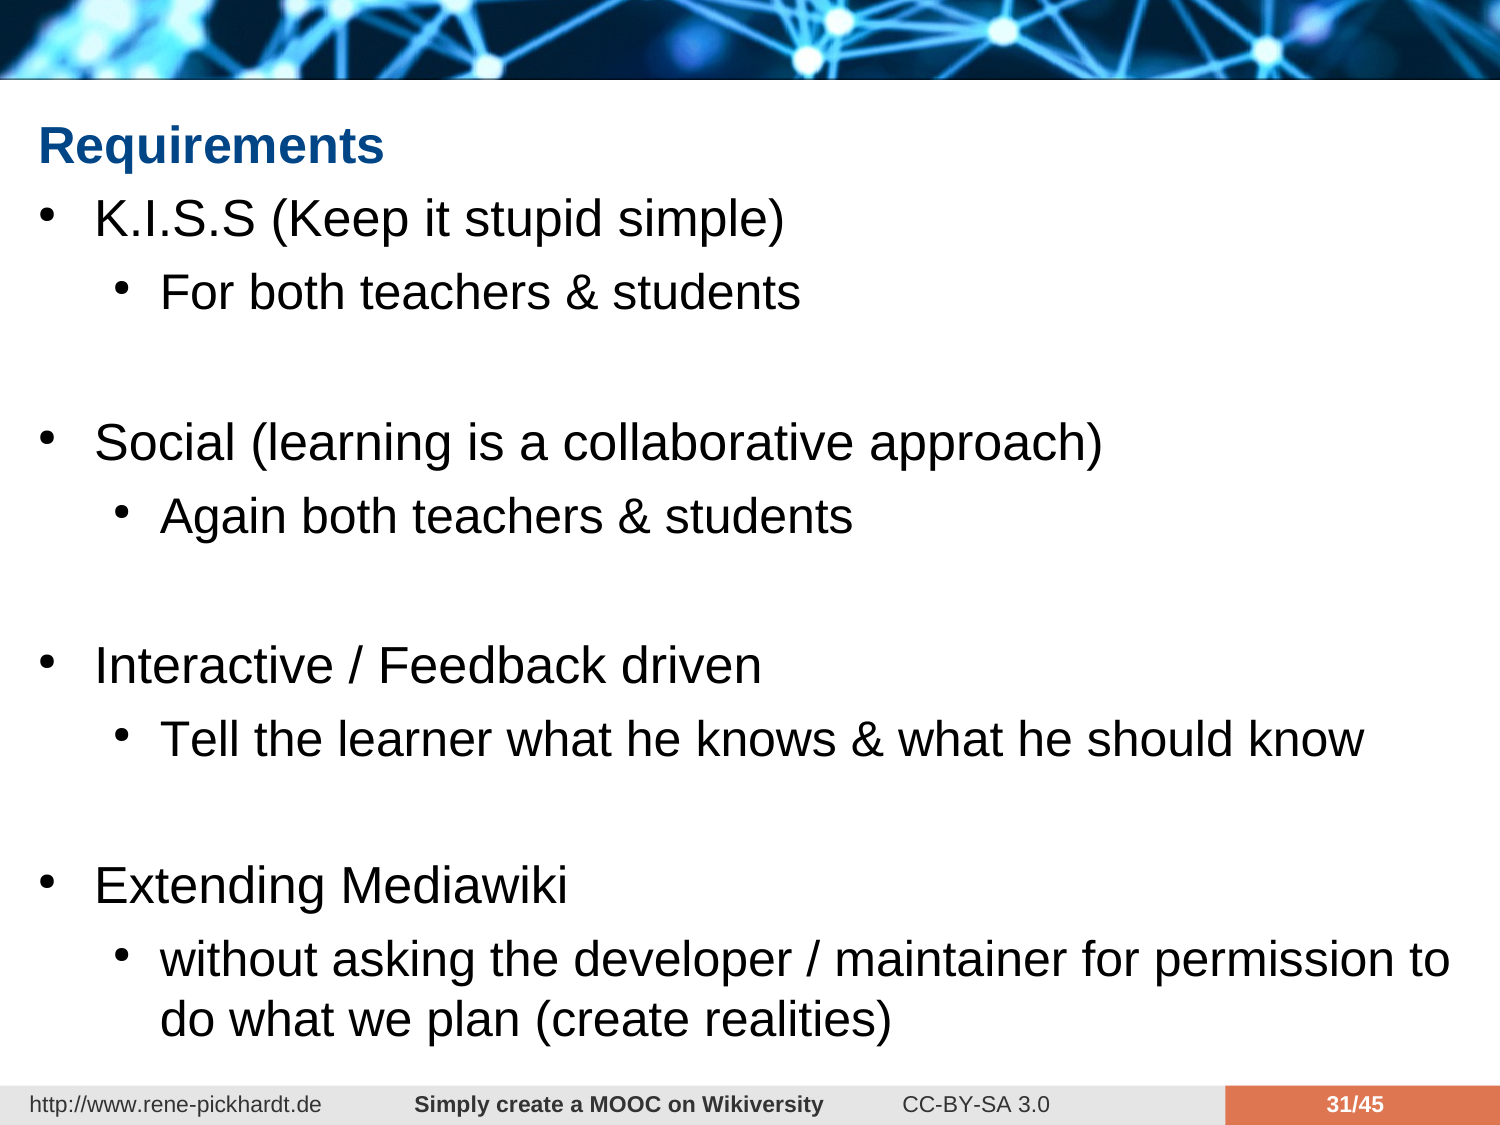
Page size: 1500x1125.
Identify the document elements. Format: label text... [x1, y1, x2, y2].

title Requirements [23, 112, 1500, 187]
list K.I.S.S (Keep it stupid simple) For both teachers & students Social (learning is a collaborative approach) Again both teachers & students Interactive / Feedback driven Tell the learner what he knows & what he should know Extending Mediawiki without asking the developer / maintainer for permission to do what we plan (create realities) [23, 177, 1483, 1078]
picture [0, 0, 1500, 80]
